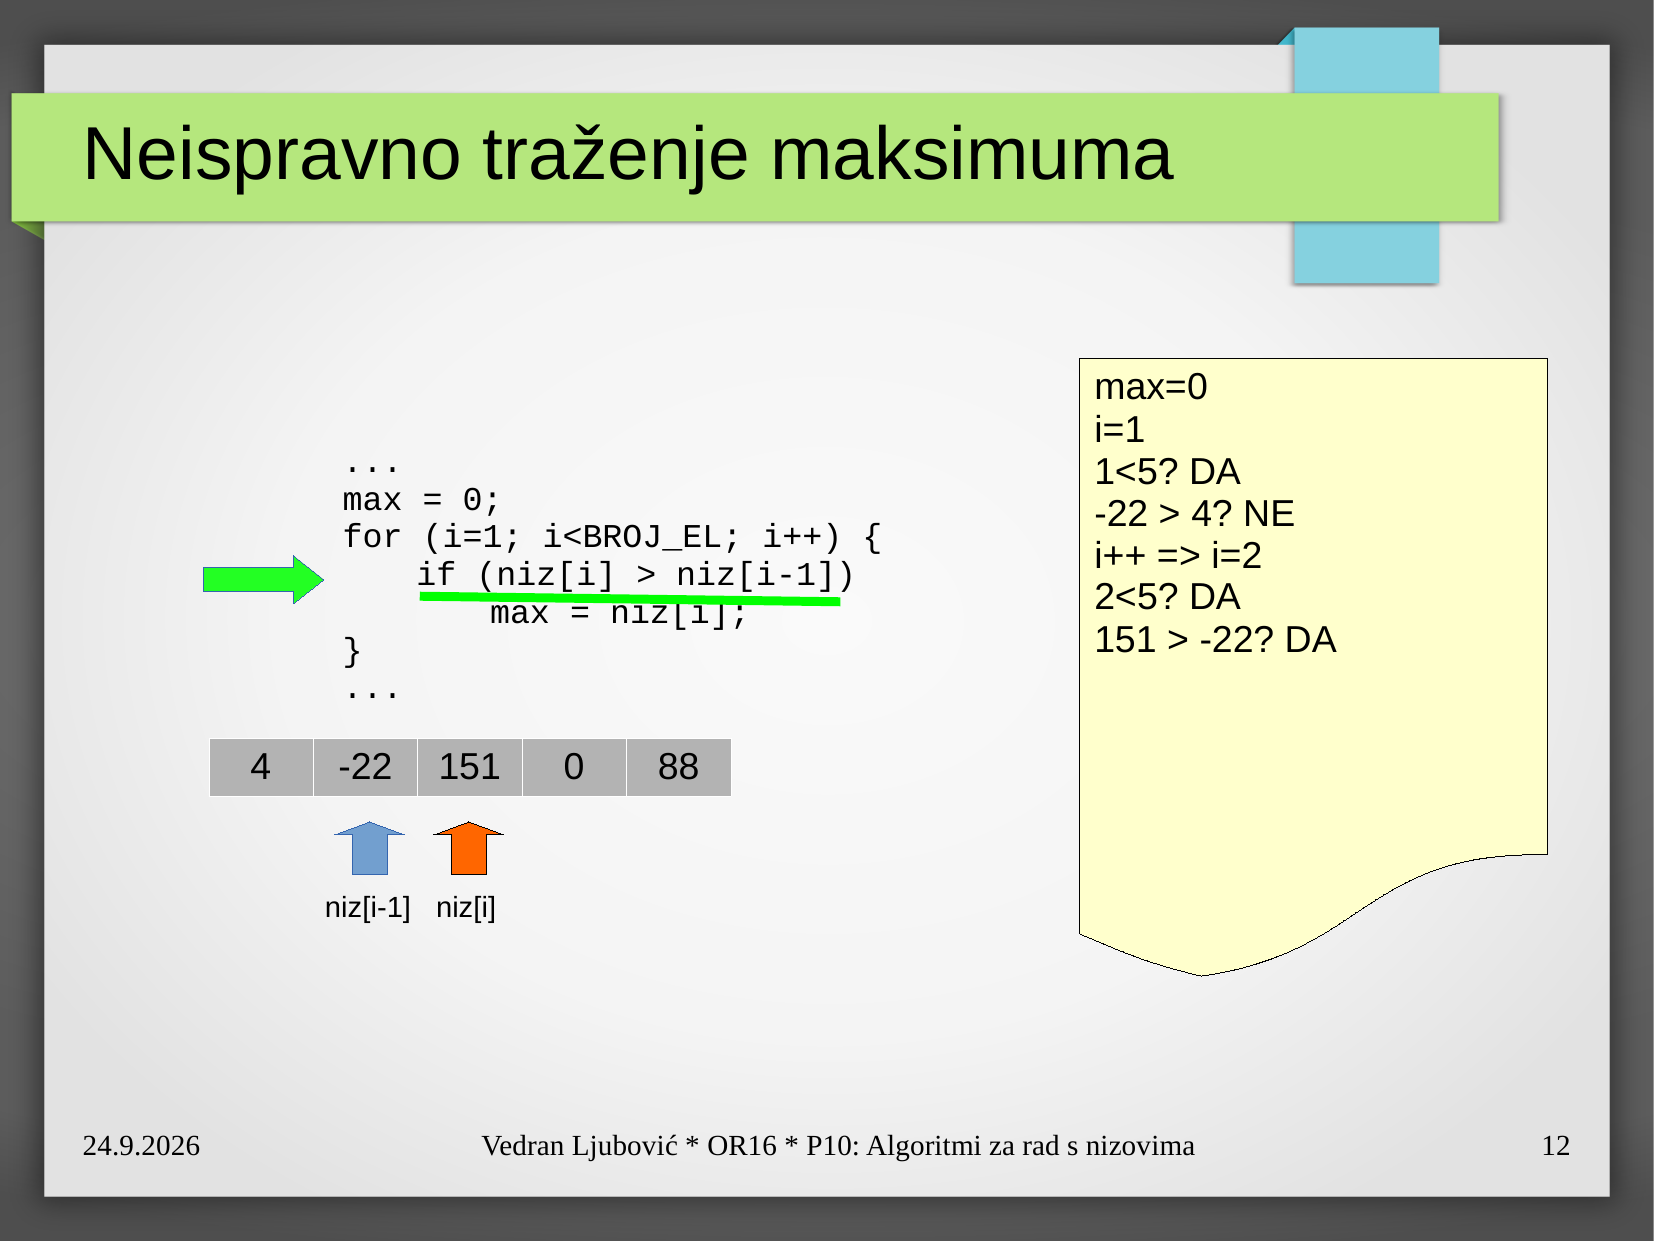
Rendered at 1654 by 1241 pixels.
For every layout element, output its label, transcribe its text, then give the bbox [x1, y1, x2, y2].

text_box [334, 821, 405, 875]
text_box [433, 821, 504, 875]
table_header 88 [627, 739, 731, 796]
title Neispravno traženje maksimuma [82, 94, 1264, 213]
text_box ... max = 0; for (i=1; i<BROJ_EL; i++) { if (niz[i] > niz[i-1]) max = niz[i]; } ... [254, 399, 1306, 1034]
text_box niz[i-1] niz[i] [249, 880, 519, 935]
text_box max=0 i=1 1<5? DA -22 > 4? NE i++ => i=2 2<5? DA 151 > -22? DA [1079, 358, 1548, 977]
picture [0, 0, 1654, 1241]
table_header 4 [210, 739, 313, 796]
text_box [203, 555, 324, 604]
table_header -22 [314, 739, 417, 796]
table_header 0 [523, 739, 626, 796]
table_header 151 [418, 739, 522, 796]
